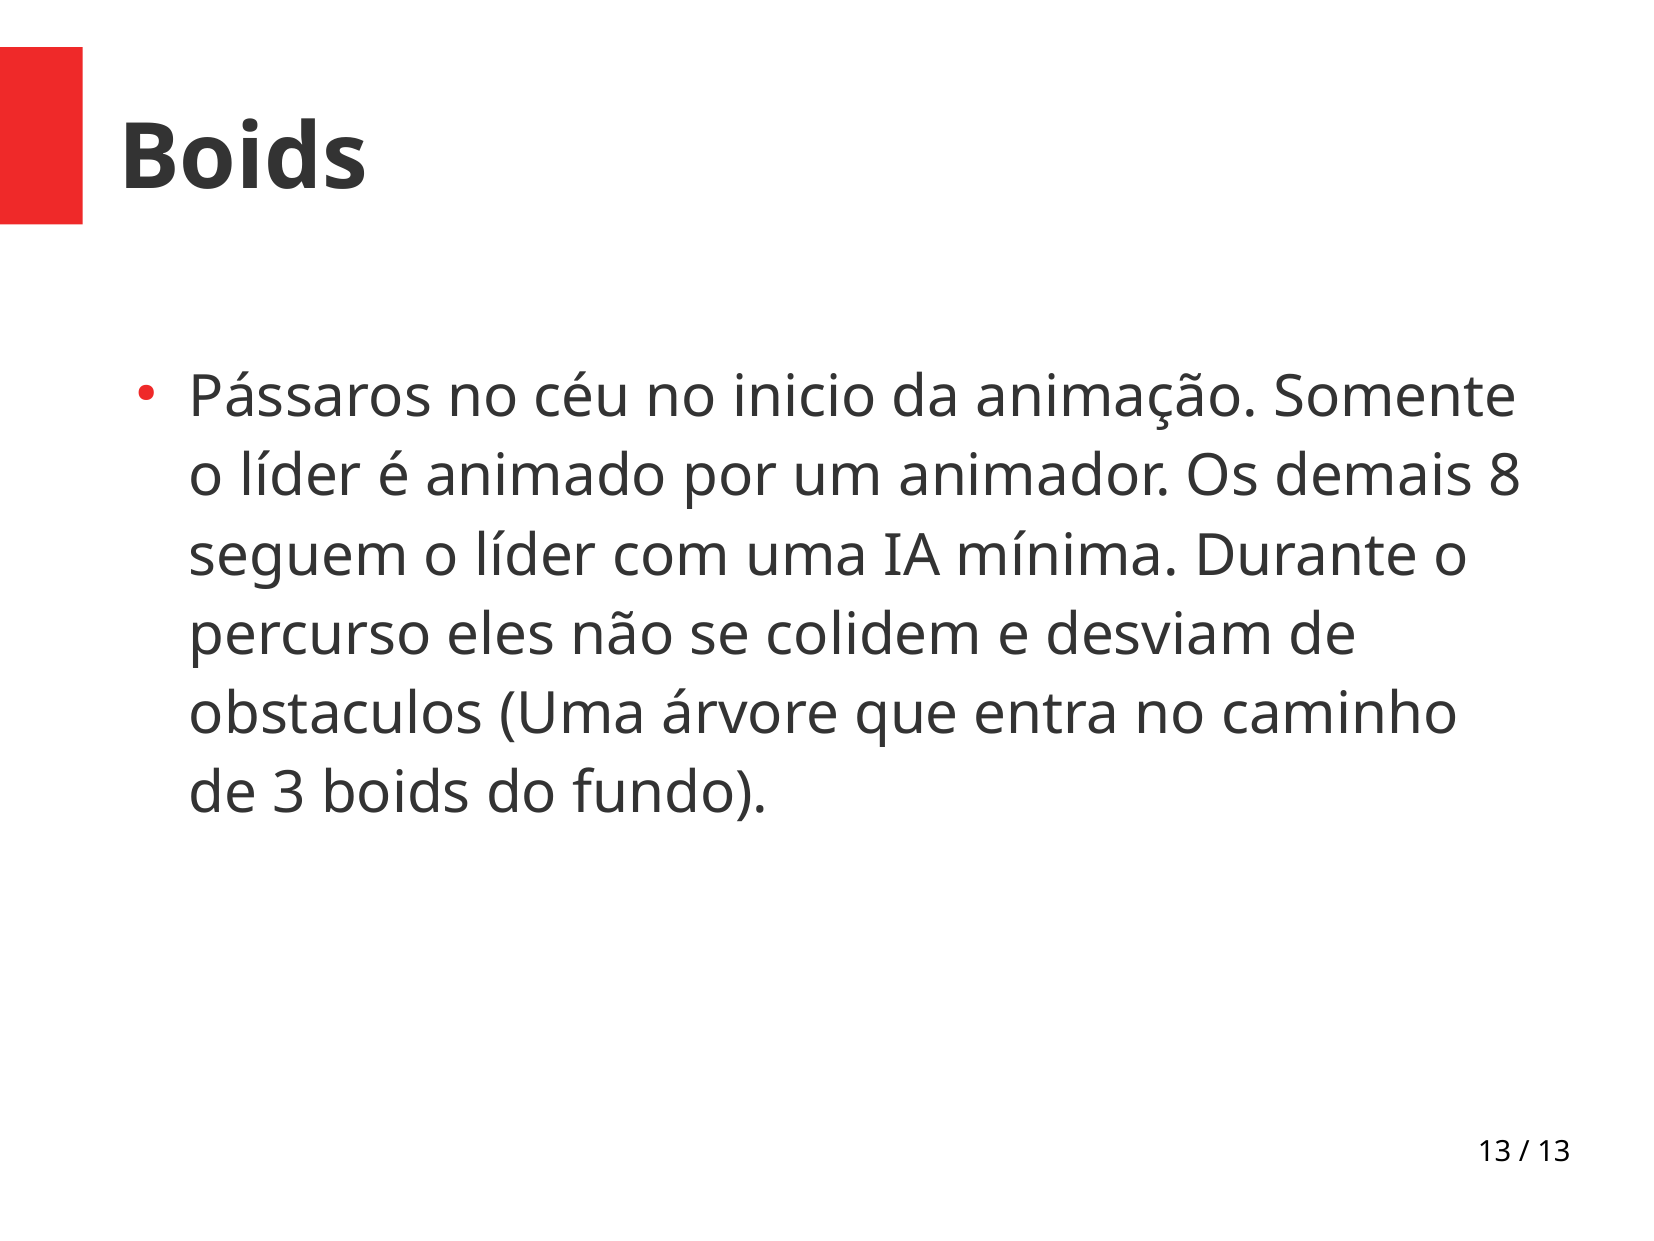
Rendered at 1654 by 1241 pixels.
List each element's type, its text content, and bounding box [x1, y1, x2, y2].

list Pássaros no céu no inicio da animação. Somente o líder é animado por um animador. Os demais 8 seguem o líder com uma IA mínima. Durante o percurso eles não se colidem e desviam de obstaculos (Uma árvore que entra no caminho de 3 boids do fundo). [118, 354, 1536, 1074]
title Boids [118, 49, 1571, 257]
